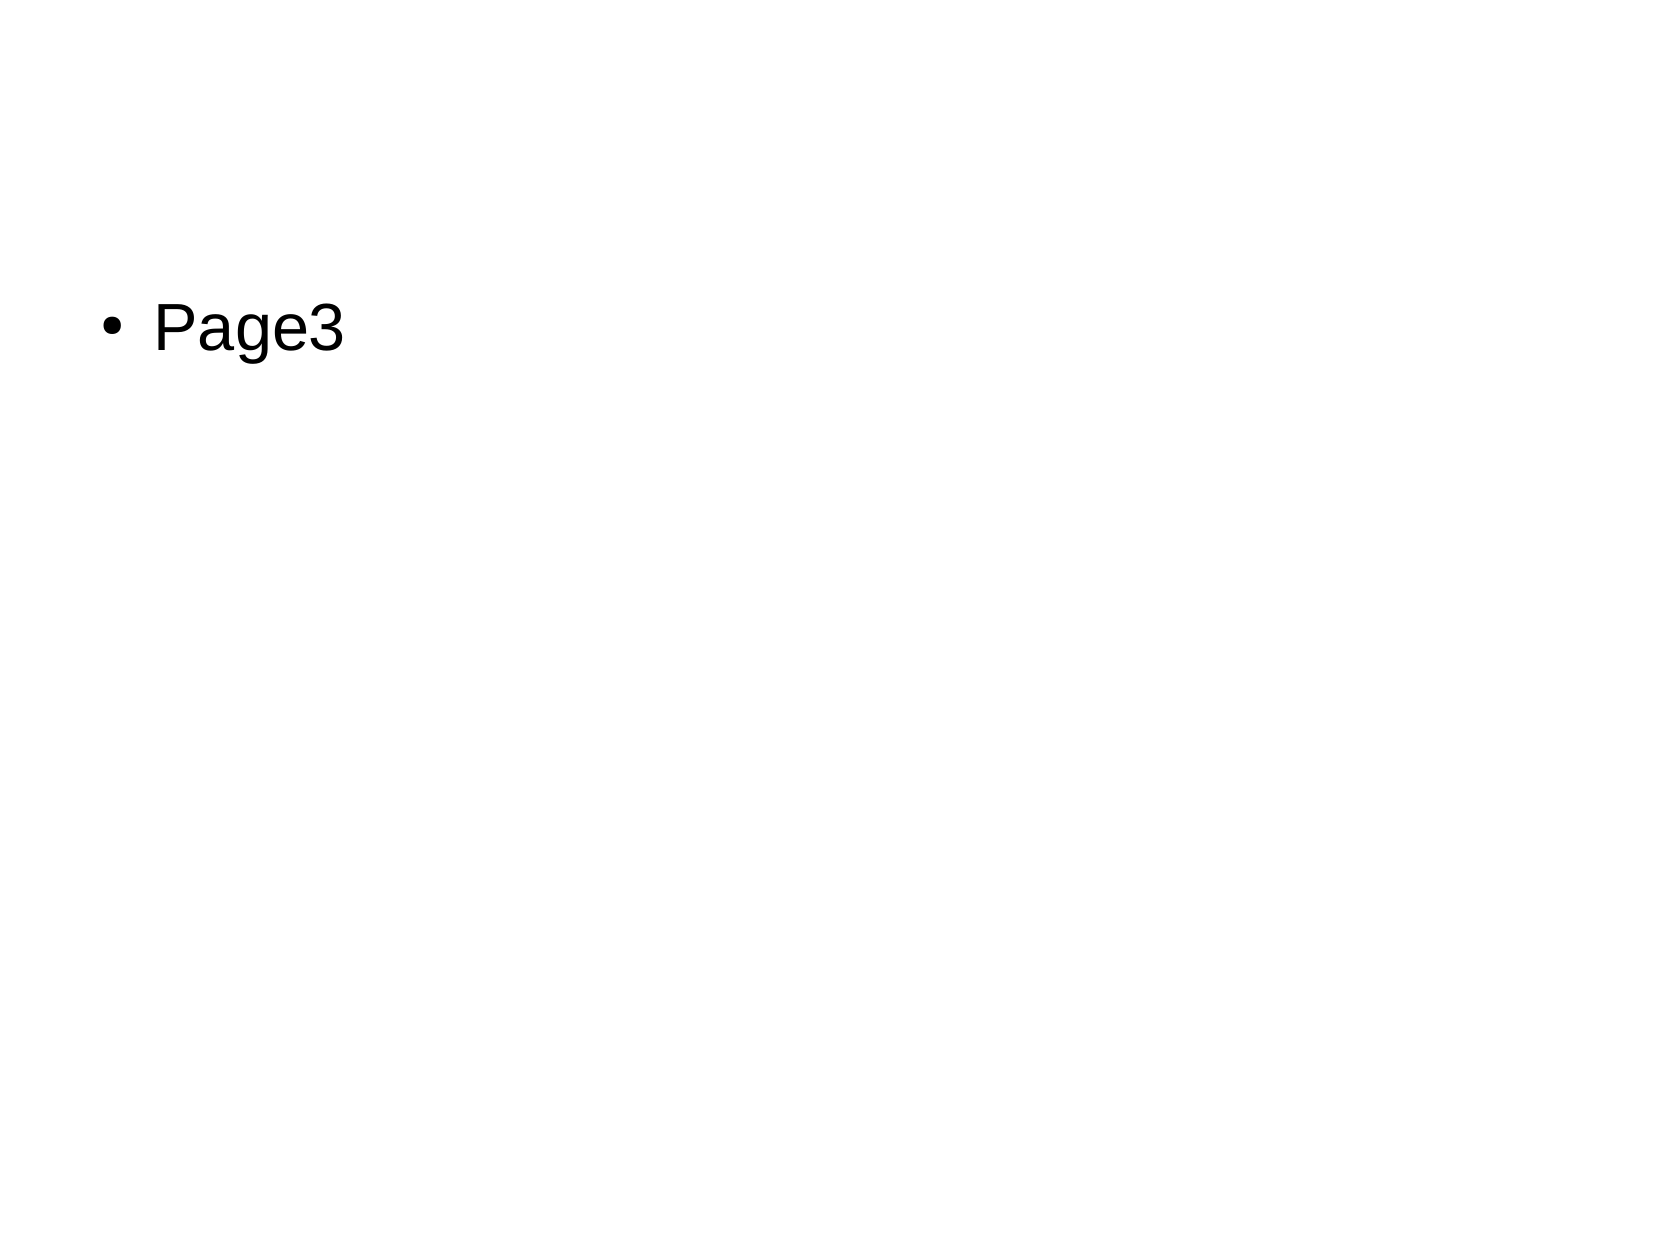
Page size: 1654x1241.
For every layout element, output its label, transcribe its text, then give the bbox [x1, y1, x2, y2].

list Page3 [82, 290, 1571, 1010]
